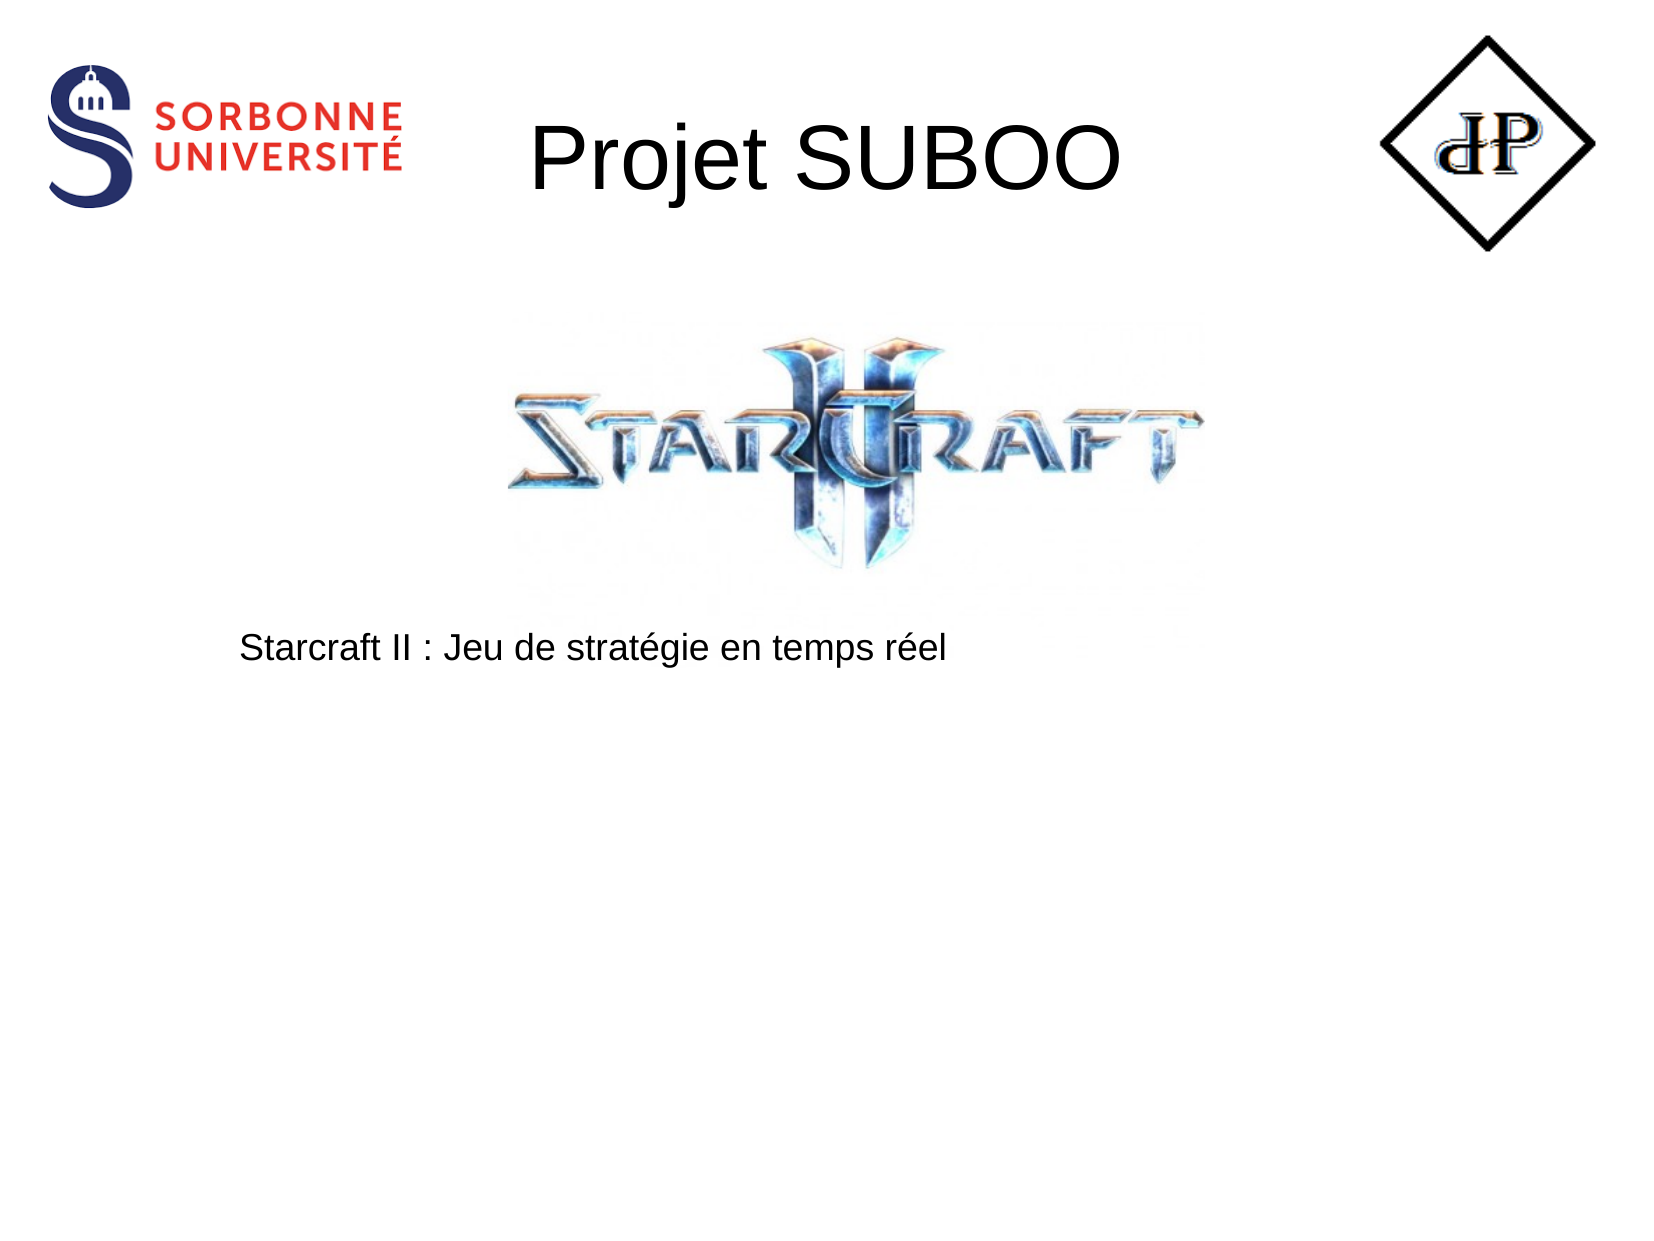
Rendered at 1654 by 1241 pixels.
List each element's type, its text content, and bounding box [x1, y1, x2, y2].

picture [47, 64, 82, 209]
text_box Projet SUBOO [82, 49, 1571, 257]
picture [507, 312, 1205, 615]
text_box Starcraft II : Jeu de stratégie en temps réel [224, 615, 1311, 715]
picture [1370, 29, 1608, 257]
